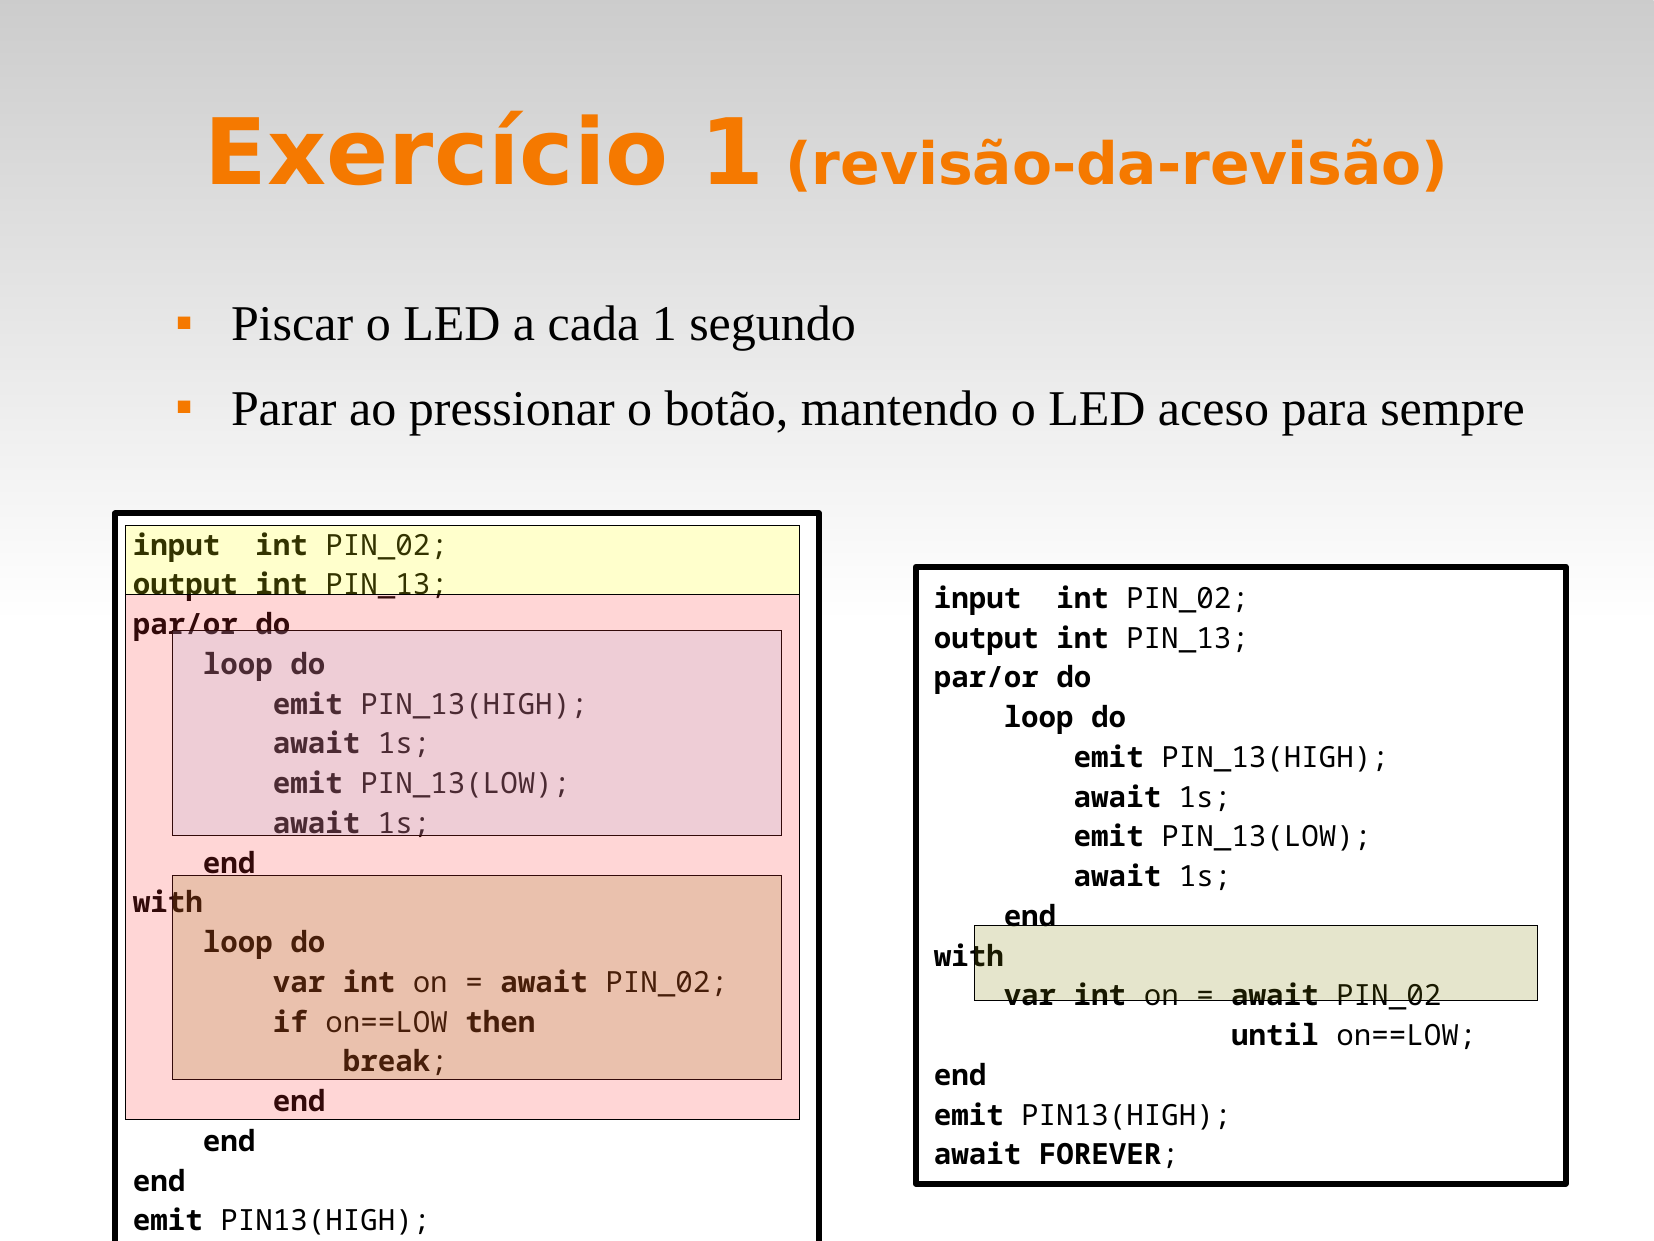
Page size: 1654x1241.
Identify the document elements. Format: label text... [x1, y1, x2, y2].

text_box input int PIN_02; output int PIN_13; par/or do loop do emit PIN_13(HIGH); await 1s; emit PIN_13(LOW); await 1s; end with var int on = await PIN_02 until on==LOW; end emit PIN13(HIGH); await FOREVER; [915, 566, 1566, 1113]
list Piscar o LED a cada 1 segundo Parar ao pressionar o botão, mantendo o LED aceso para sempre [89, 296, 1576, 1115]
text_box [125, 525, 800, 1120]
title Exercício 1 (revisão-da-revisão) [82, 49, 1571, 257]
text_box input int PIN_02; output int PIN_13; par/or do loop do emit PIN_13(HIGH); await 1s; emit PIN_13(LOW); await 1s; end with loop do var int on = await PIN_02; if on==LOW then break; end end end emit PIN13(HIGH); await FOREVER; [115, 513, 820, 1200]
text_box [974, 925, 1538, 1001]
